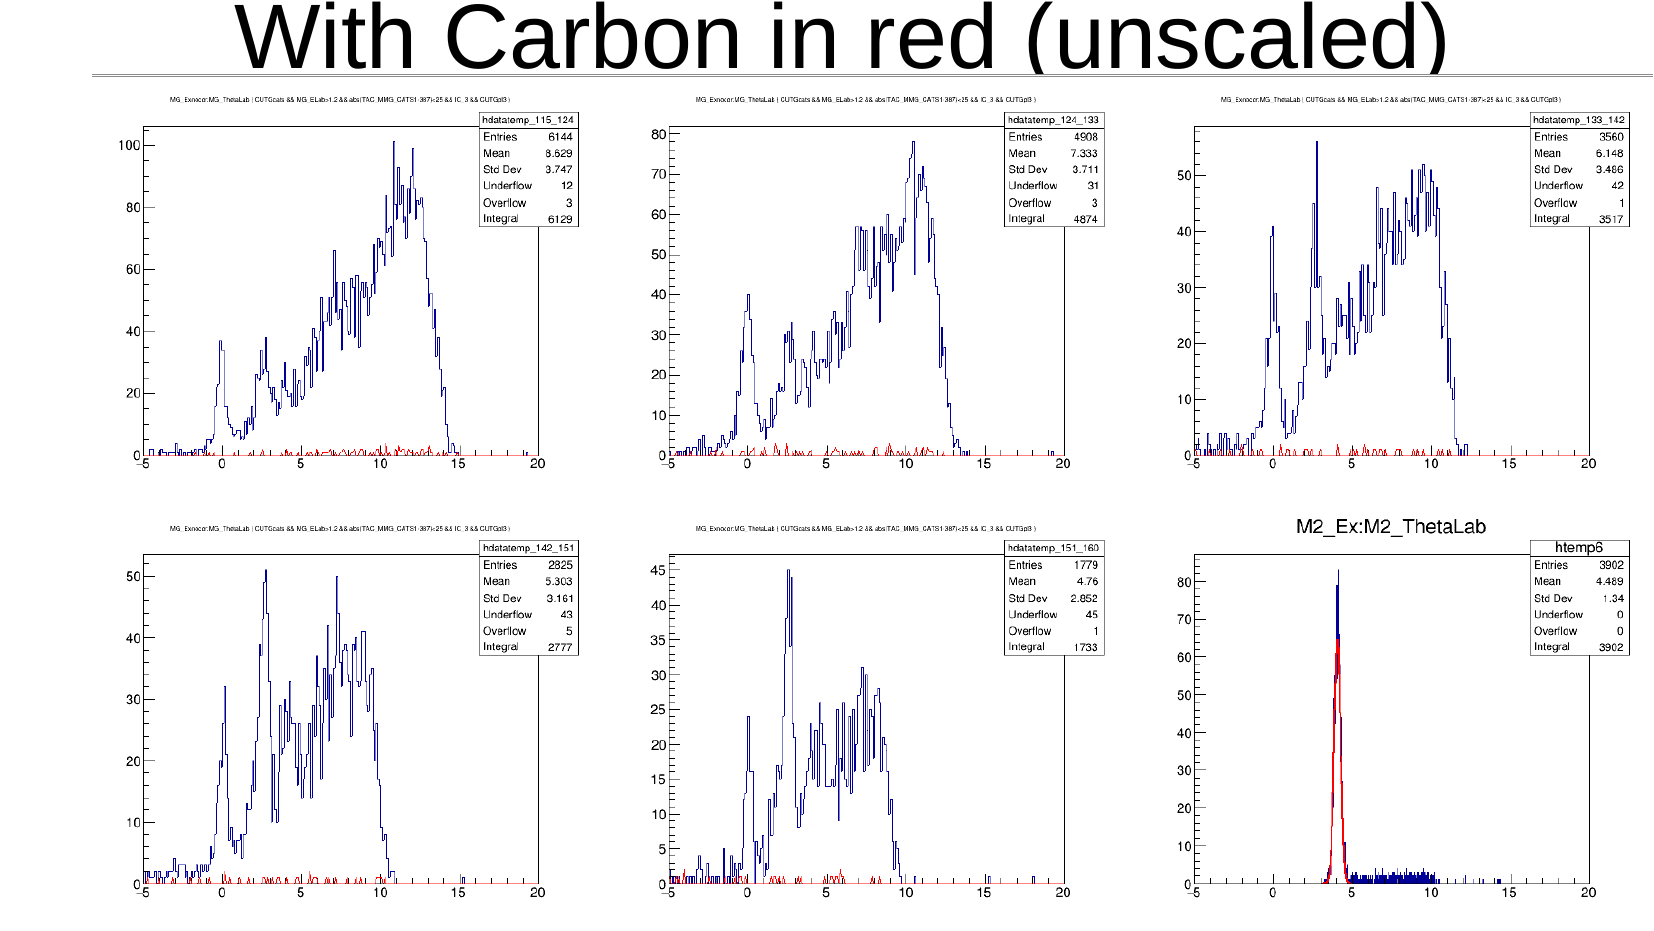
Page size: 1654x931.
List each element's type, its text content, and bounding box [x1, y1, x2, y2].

picture [92, 74, 1653, 922]
title With Carbon in red (unscaled) [75, 0, 1613, 140]
